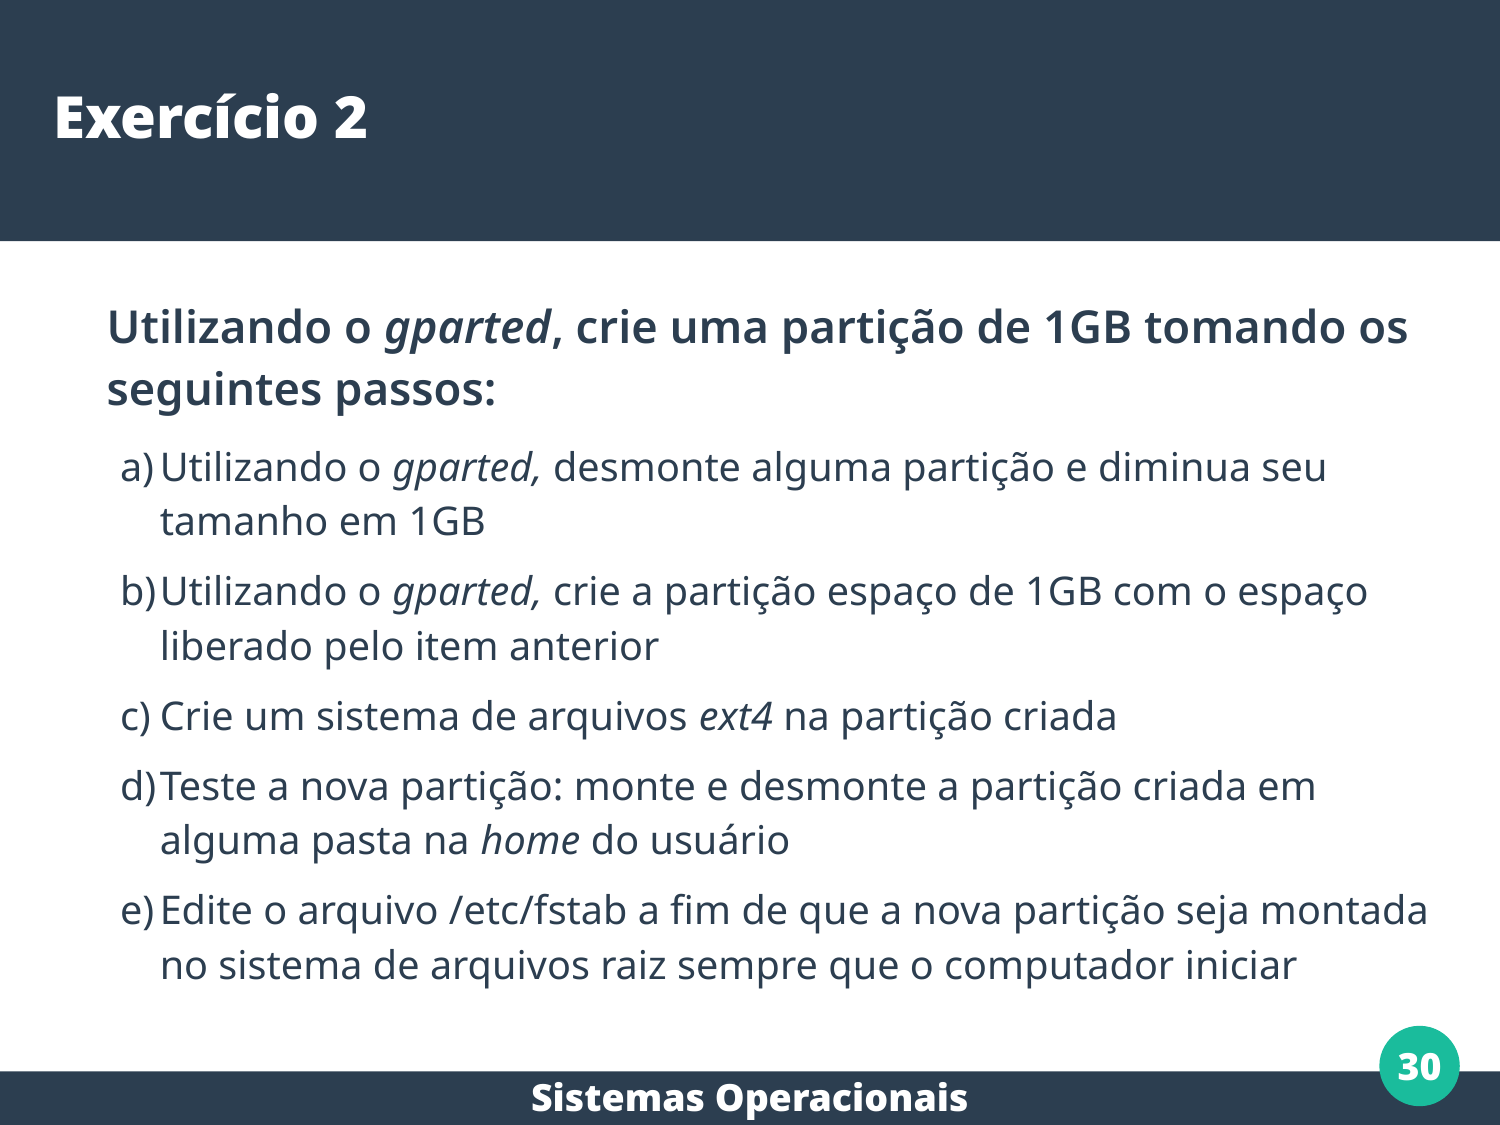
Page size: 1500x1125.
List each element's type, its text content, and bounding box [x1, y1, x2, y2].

list Utilizando o gparted, crie uma partição de 1GB tomando os seguintes passos: Utilizando o gparted, desmonte alguma partição e diminua seu tamanho em 1GB Utilizando o gparted, crie a partição espaço de 1GB com o espaço liberado pelo item anterior Crie um sistema de arquivos ext4 na partição criada Teste a nova partição: monte e desmonte a partição criada em alguma pasta na home do usuário Edite o arquivo /etc/fstab a fim de que a nova partição seja montada no sistema de arquivos raiz sempre que o computador iniciar [53, 294, 1447, 1045]
title Exercício 2 [53, 44, 1447, 188]
